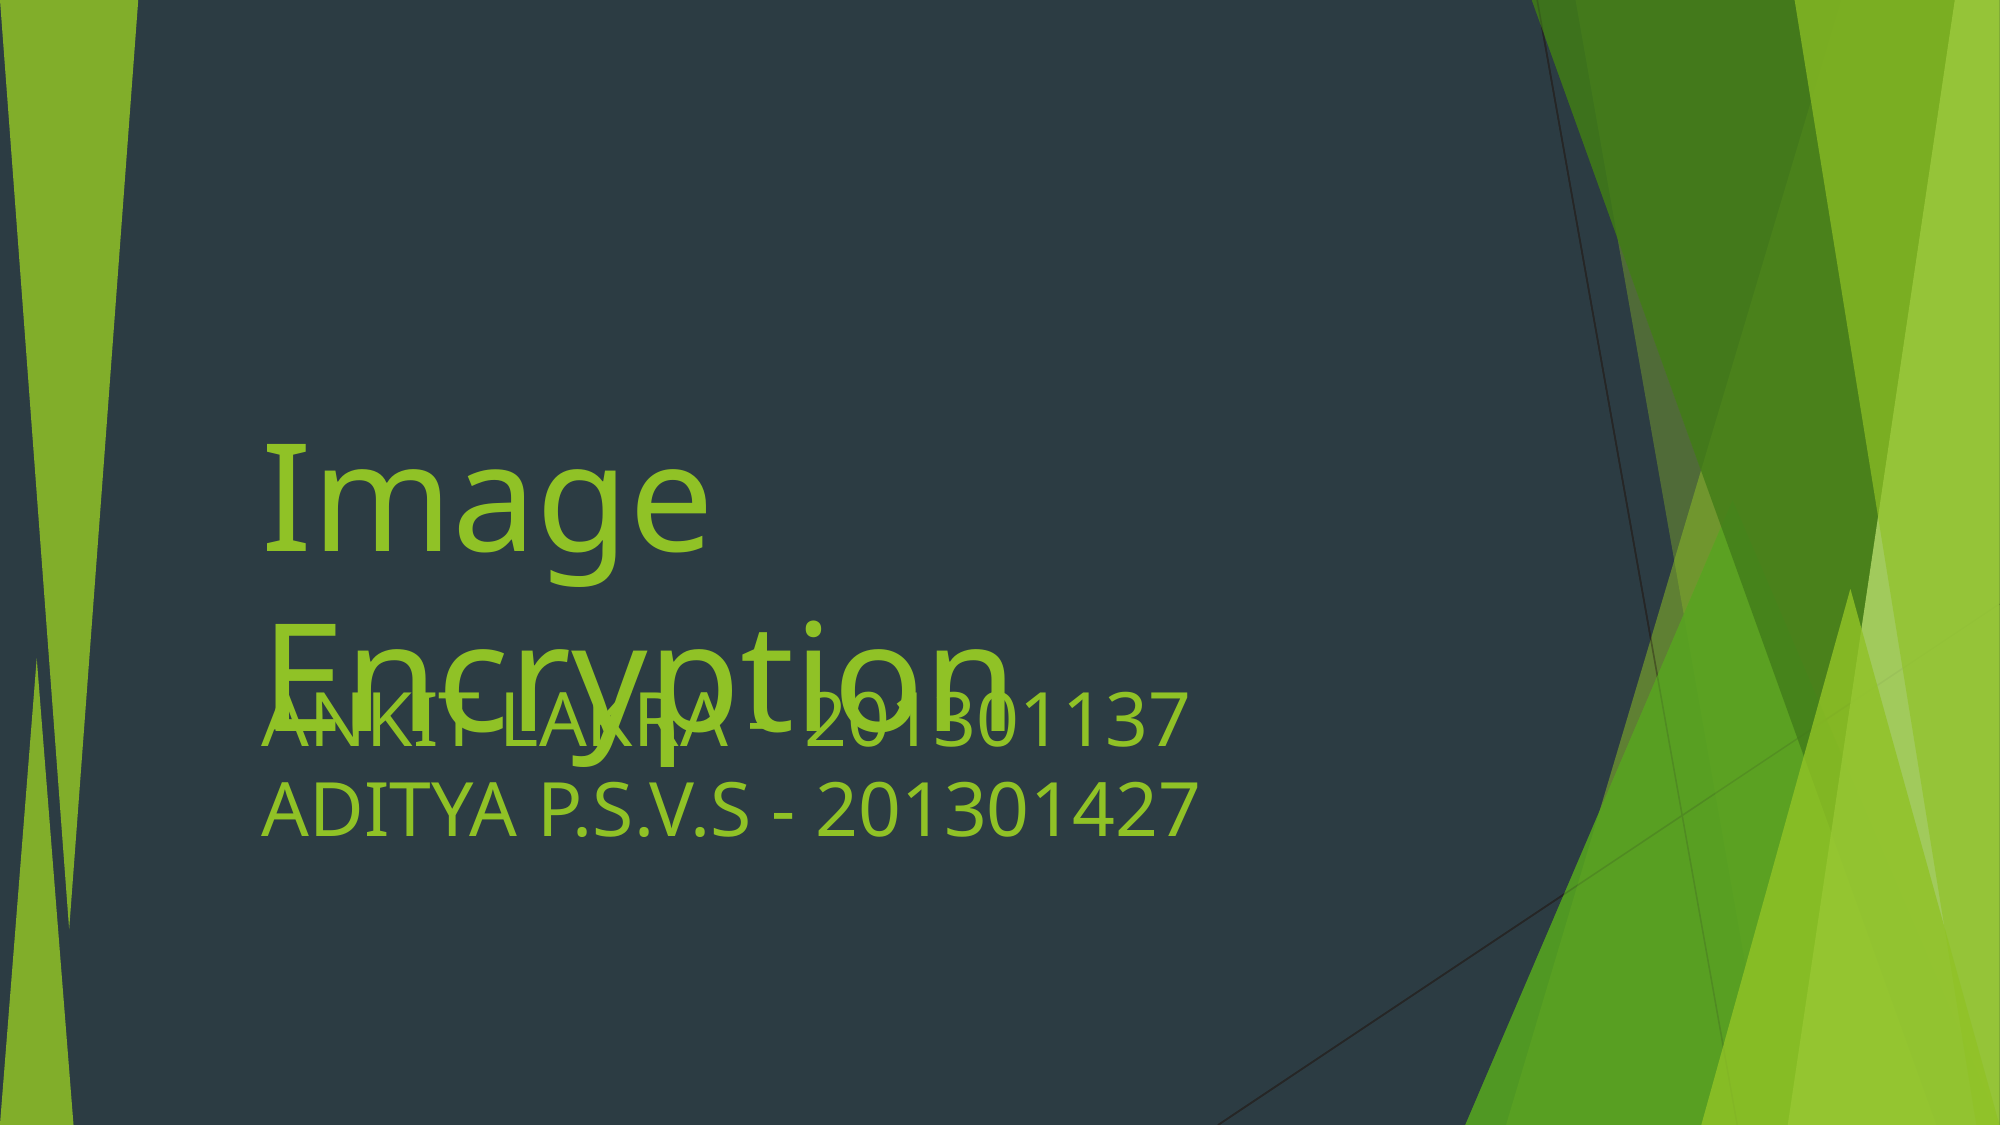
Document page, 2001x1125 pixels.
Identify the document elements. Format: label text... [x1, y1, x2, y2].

subtitle ANKIT LAKRA – 201301137 ADITYA P.S.V.S - 201301427 [247, 664, 1522, 845]
title Image Encryption [247, 394, 1522, 664]
